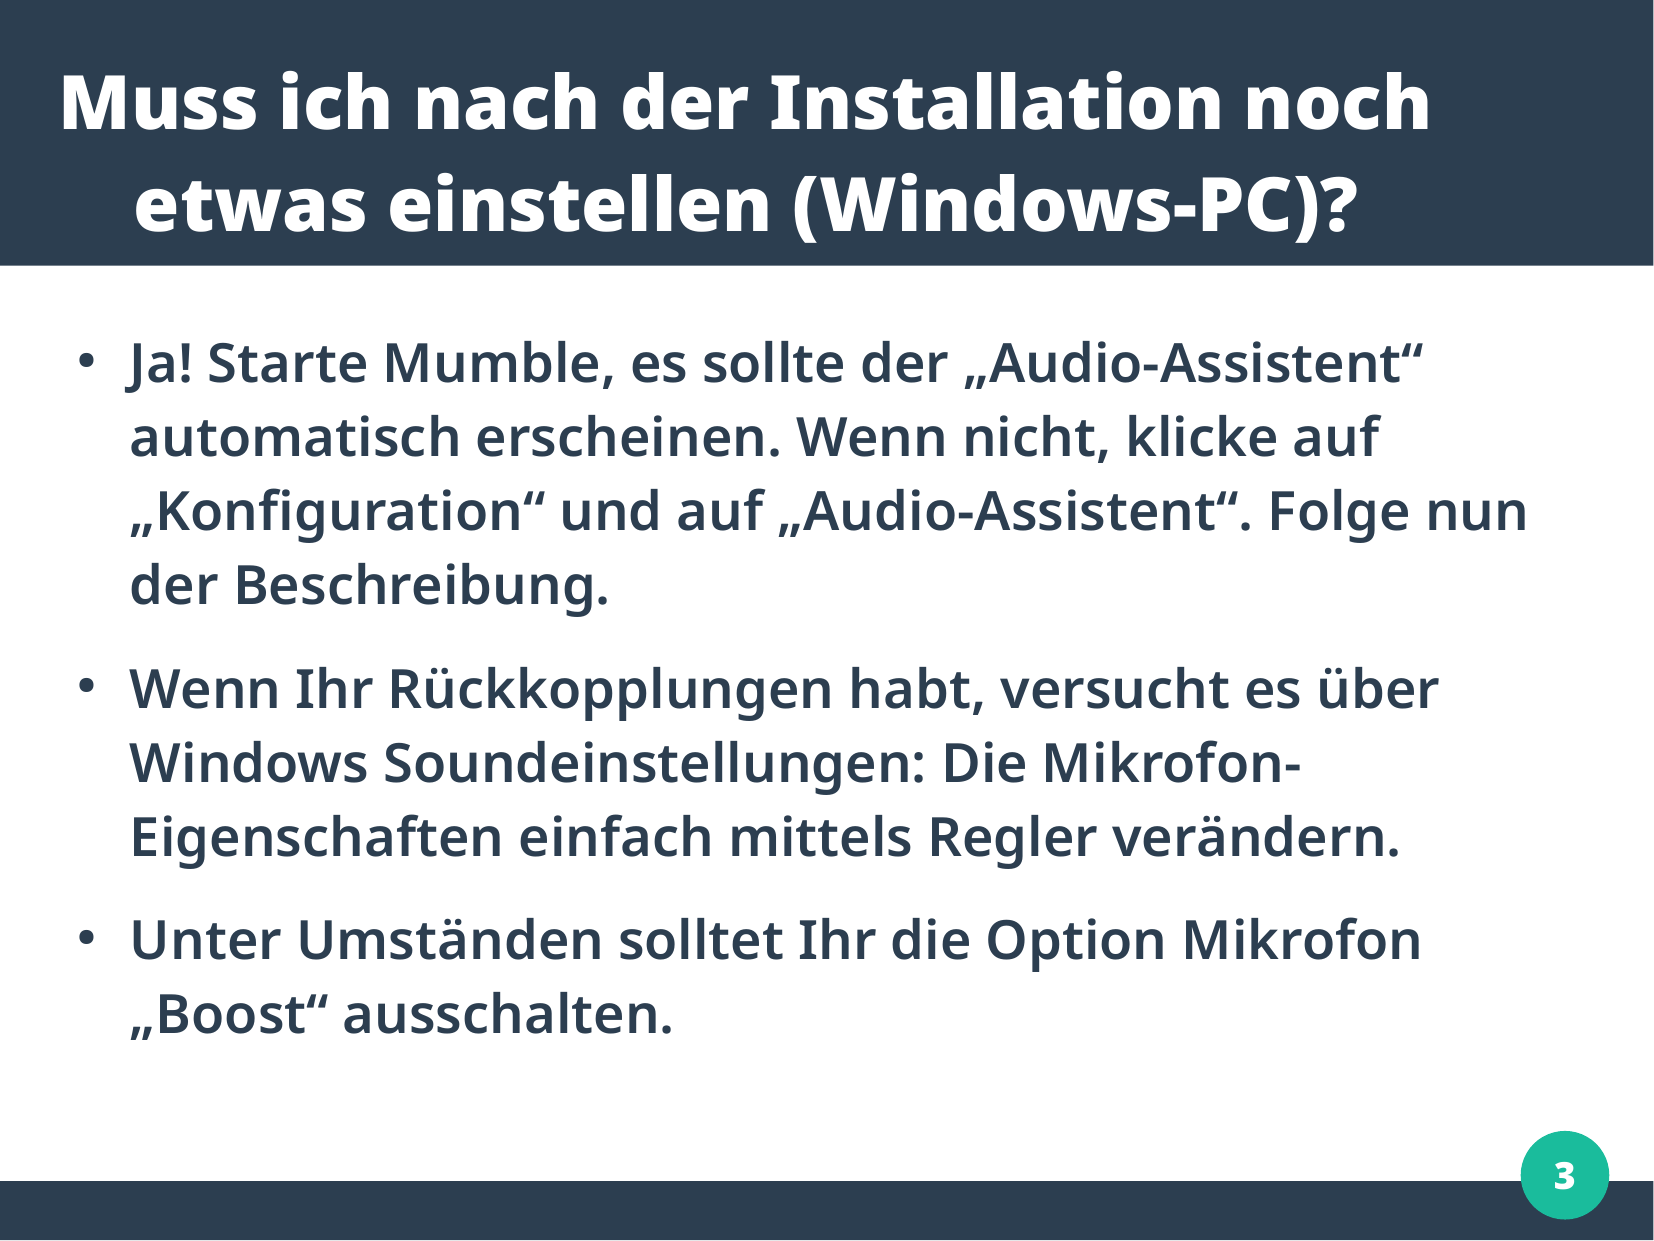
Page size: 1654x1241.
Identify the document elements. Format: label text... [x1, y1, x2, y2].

list Ja! Starte Mumble, es sollte der „Audio-Assistent“ automatisch erscheinen. Wenn nicht, klicke auf „Konfiguration“ und auf „Audio-Assistent“. Folge nun der Beschreibung. Wenn Ihr Rückkopplungen habt, versucht es über Windows Soundeinstellungen: Die Mikrofon-Eigenschaften einfach mittels Regler verändern. Unter Umständen solltet Ihr die Option Mikrofon „Boost“ ausschalten. [59, 324, 1595, 1123]
title Muss ich nach der Installation noch etwas einstellen (Windows-PC)? [59, 49, 1595, 207]
